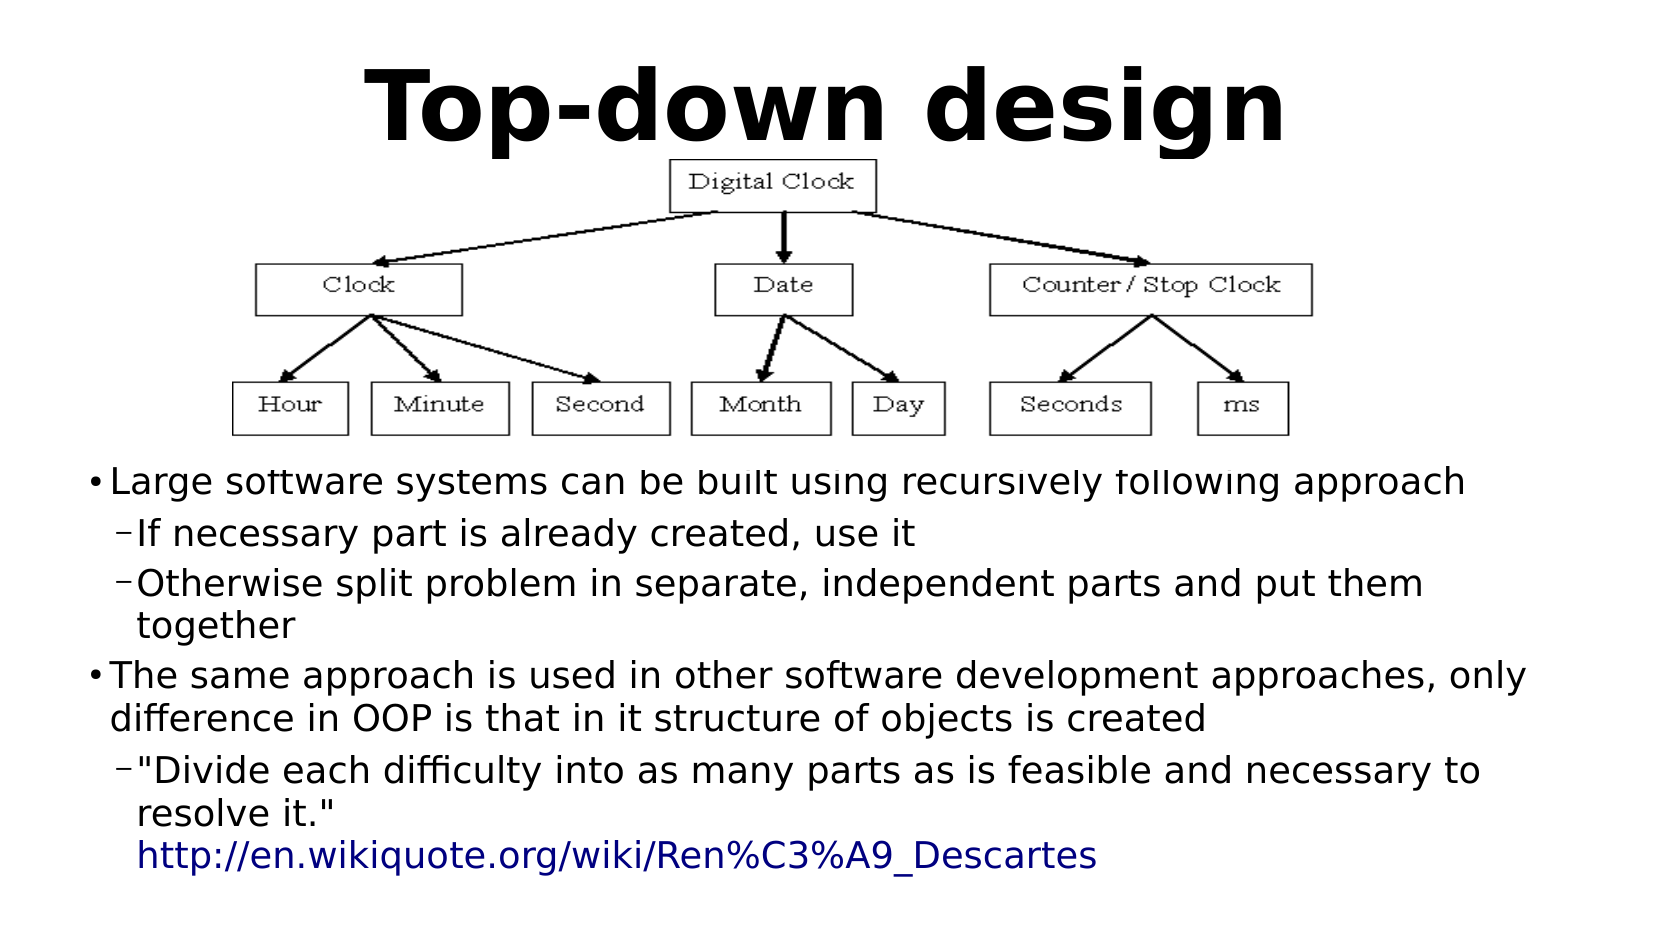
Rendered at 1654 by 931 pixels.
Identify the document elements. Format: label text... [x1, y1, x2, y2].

picture [232, 159, 1335, 470]
title Top-down design [82, 26, 1571, 187]
list Large software systems can be built using recursively following approach If necessary part is already created, use it Otherwise split problem in separate, independent parts and put them together The same approach is used in other software development approaches, only difference in OOP is that in it structure of objects is created "Divide each difficulty into as many parts as is feasible and necessary to resolve it." http://en.wikiquote.org/wiki/Ren%C3%A9_Descartes [82, 460, 1538, 889]
